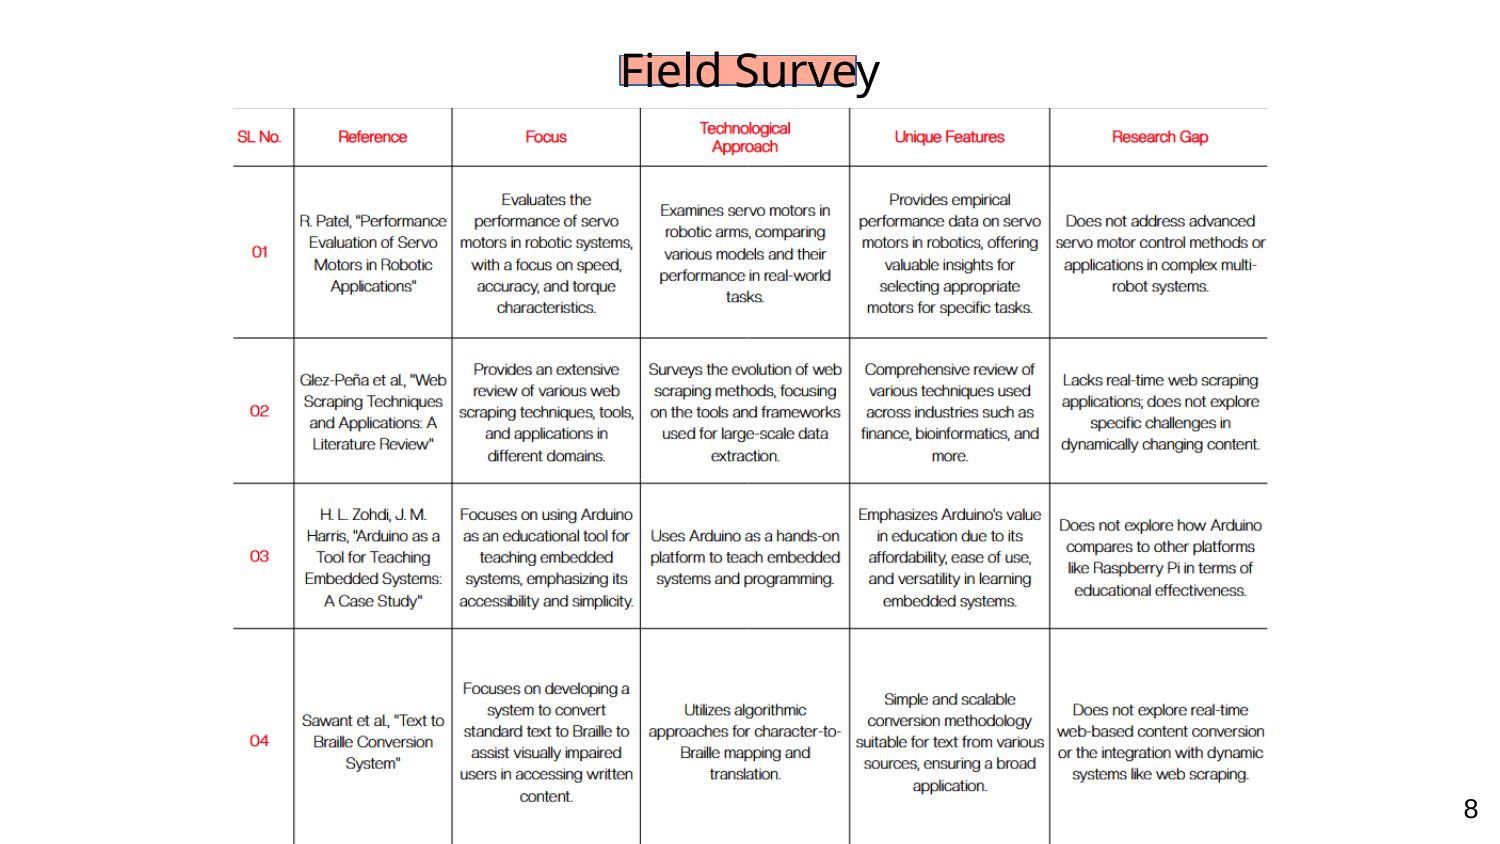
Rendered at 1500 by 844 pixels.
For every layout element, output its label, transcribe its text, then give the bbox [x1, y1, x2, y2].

text_box Field Survey [51, 22, 1449, 117]
slide_number <number> [1403, 779, 1494, 844]
picture [233, 117, 1268, 844]
